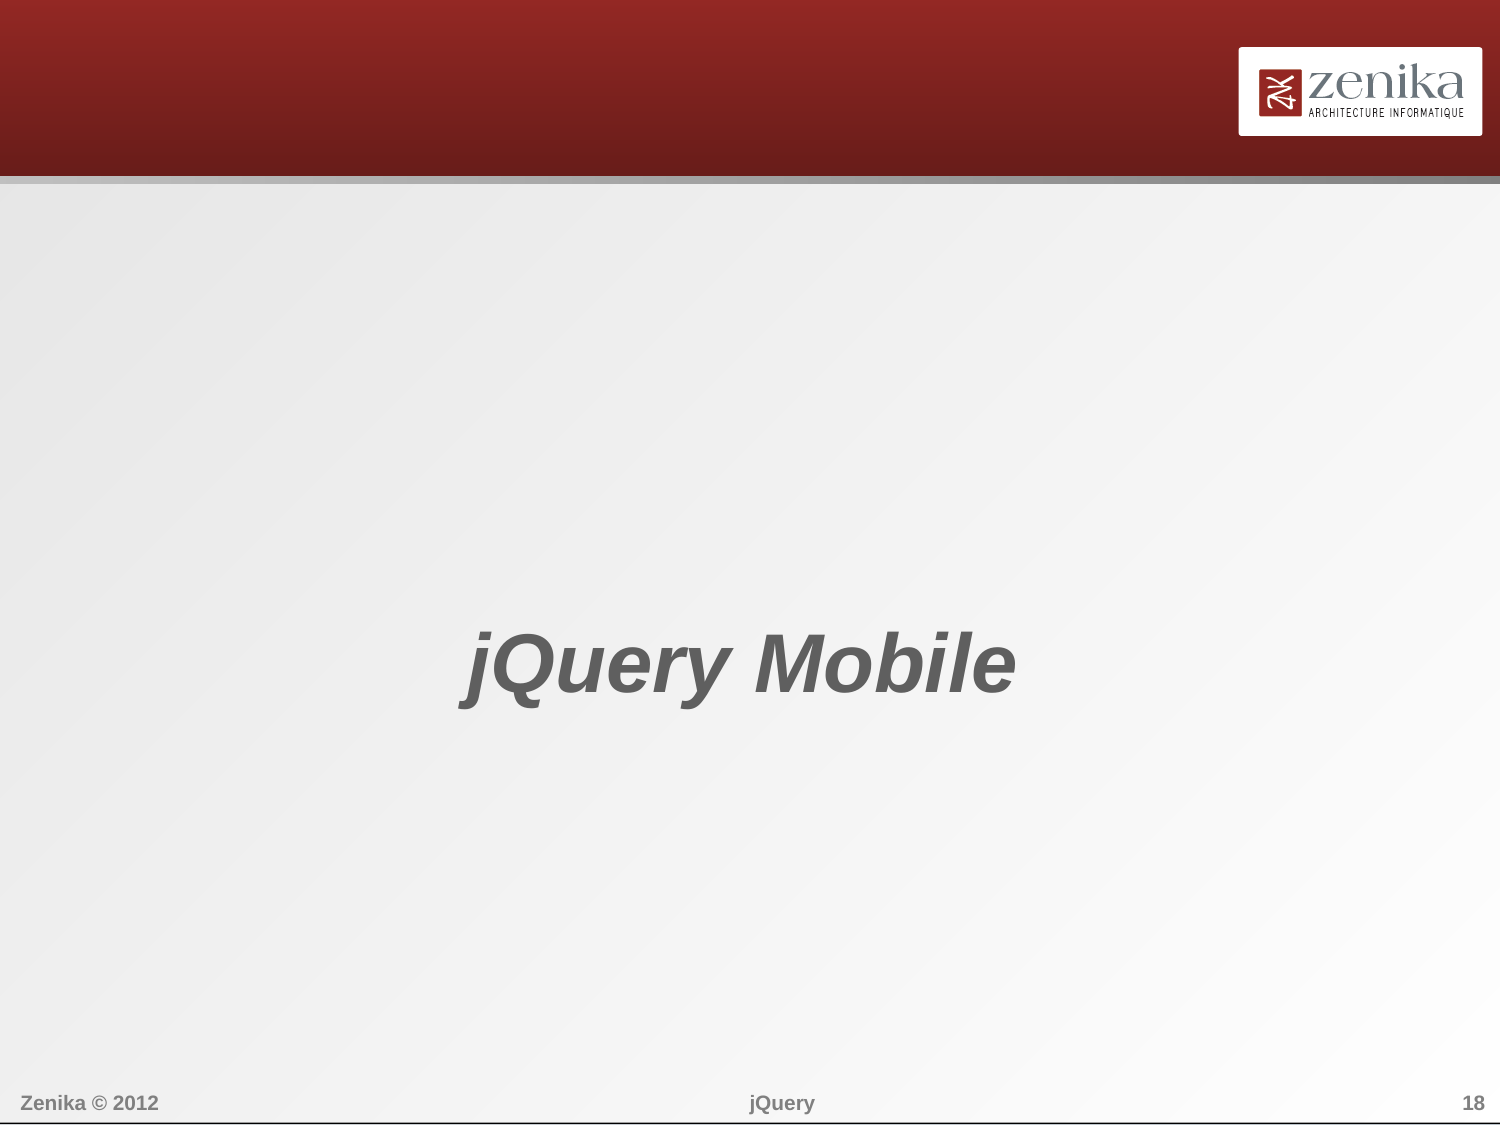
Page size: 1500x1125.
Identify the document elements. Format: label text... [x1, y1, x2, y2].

picture [1257, 58, 1464, 125]
subtitle jQuery Mobile [50, 337, 1435, 991]
